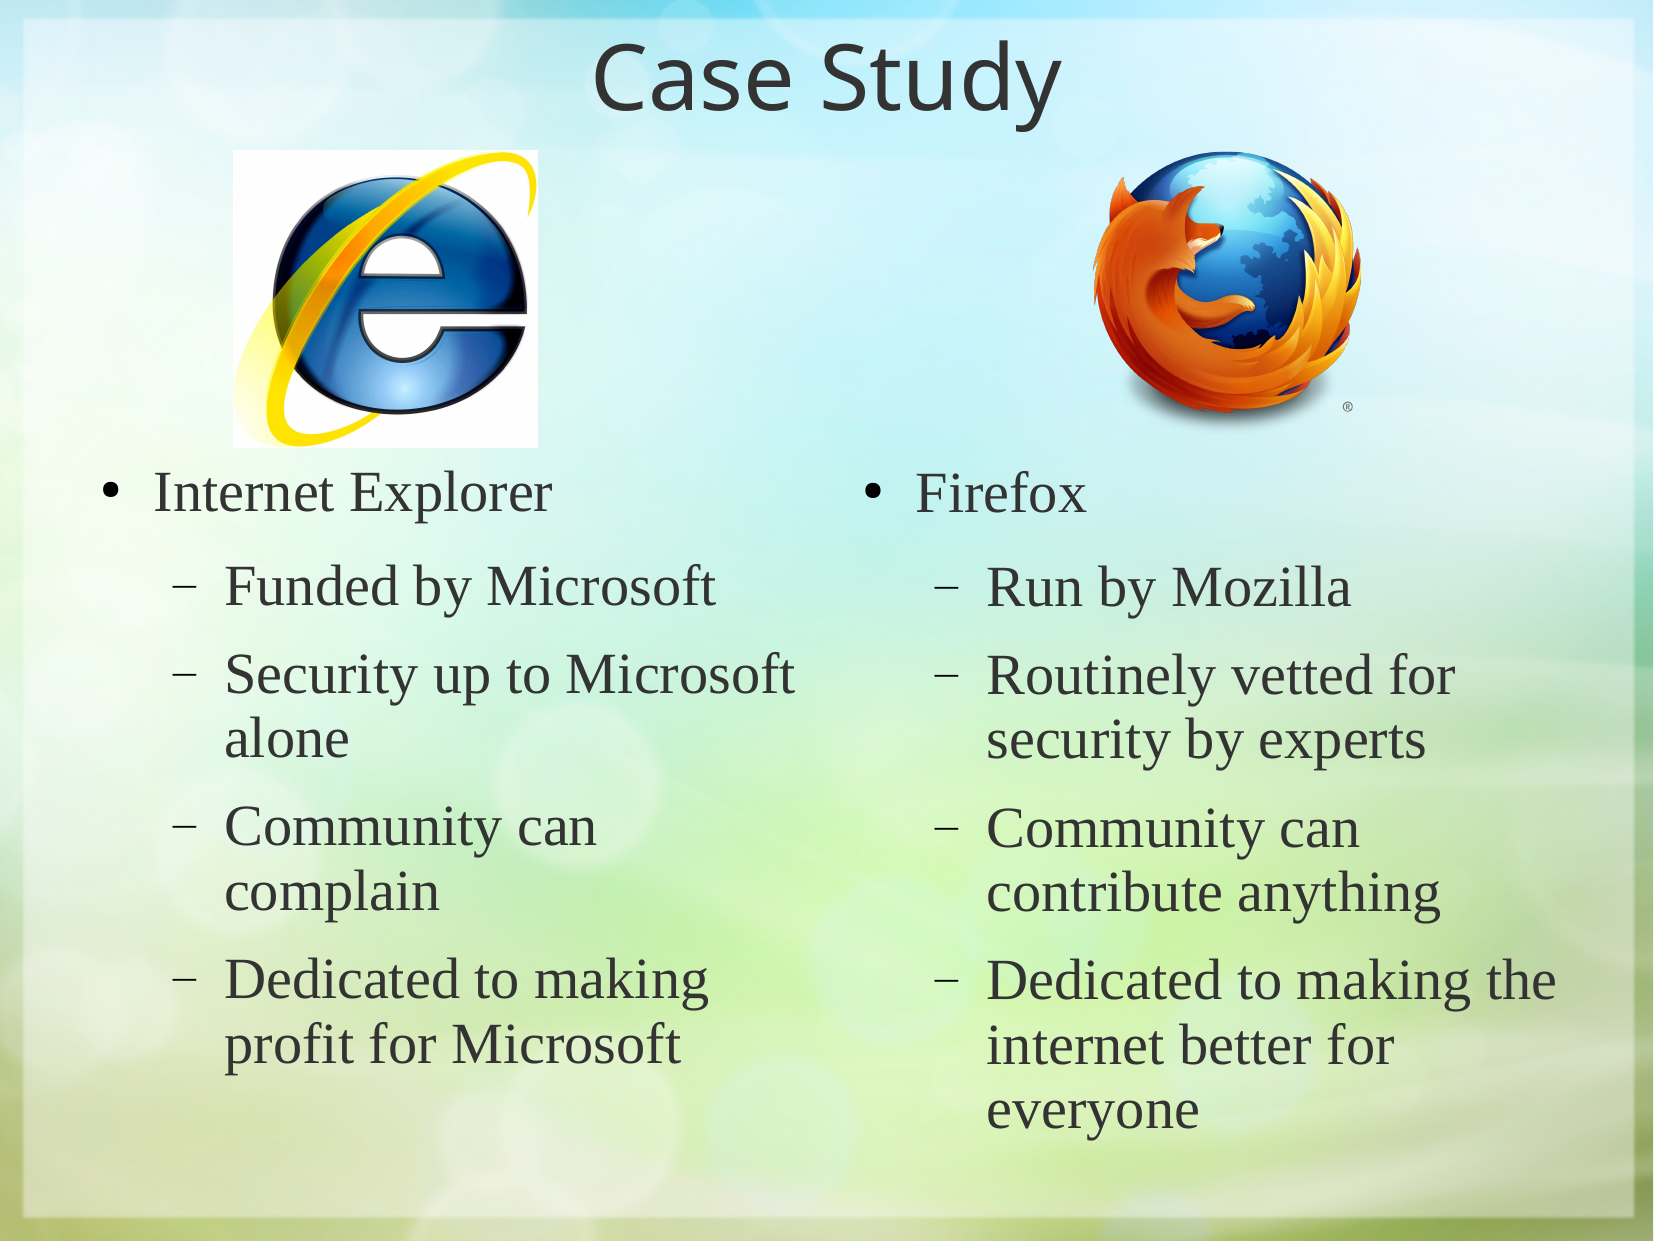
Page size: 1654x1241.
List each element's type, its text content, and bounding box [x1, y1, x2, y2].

title Case Study [82, 0, 1571, 151]
list Firefox Run by Mozilla Routinely vetted for security by experts Community can contribute anything Dedicated to making the internet better for everyone [844, 460, 1571, 1142]
picture [0, 0, 1654, 1241]
list Internet Explorer Funded by Microsoft Security up to Microsoft alone Community can complain Dedicated to making profit for Microsoft [82, 458, 809, 1171]
